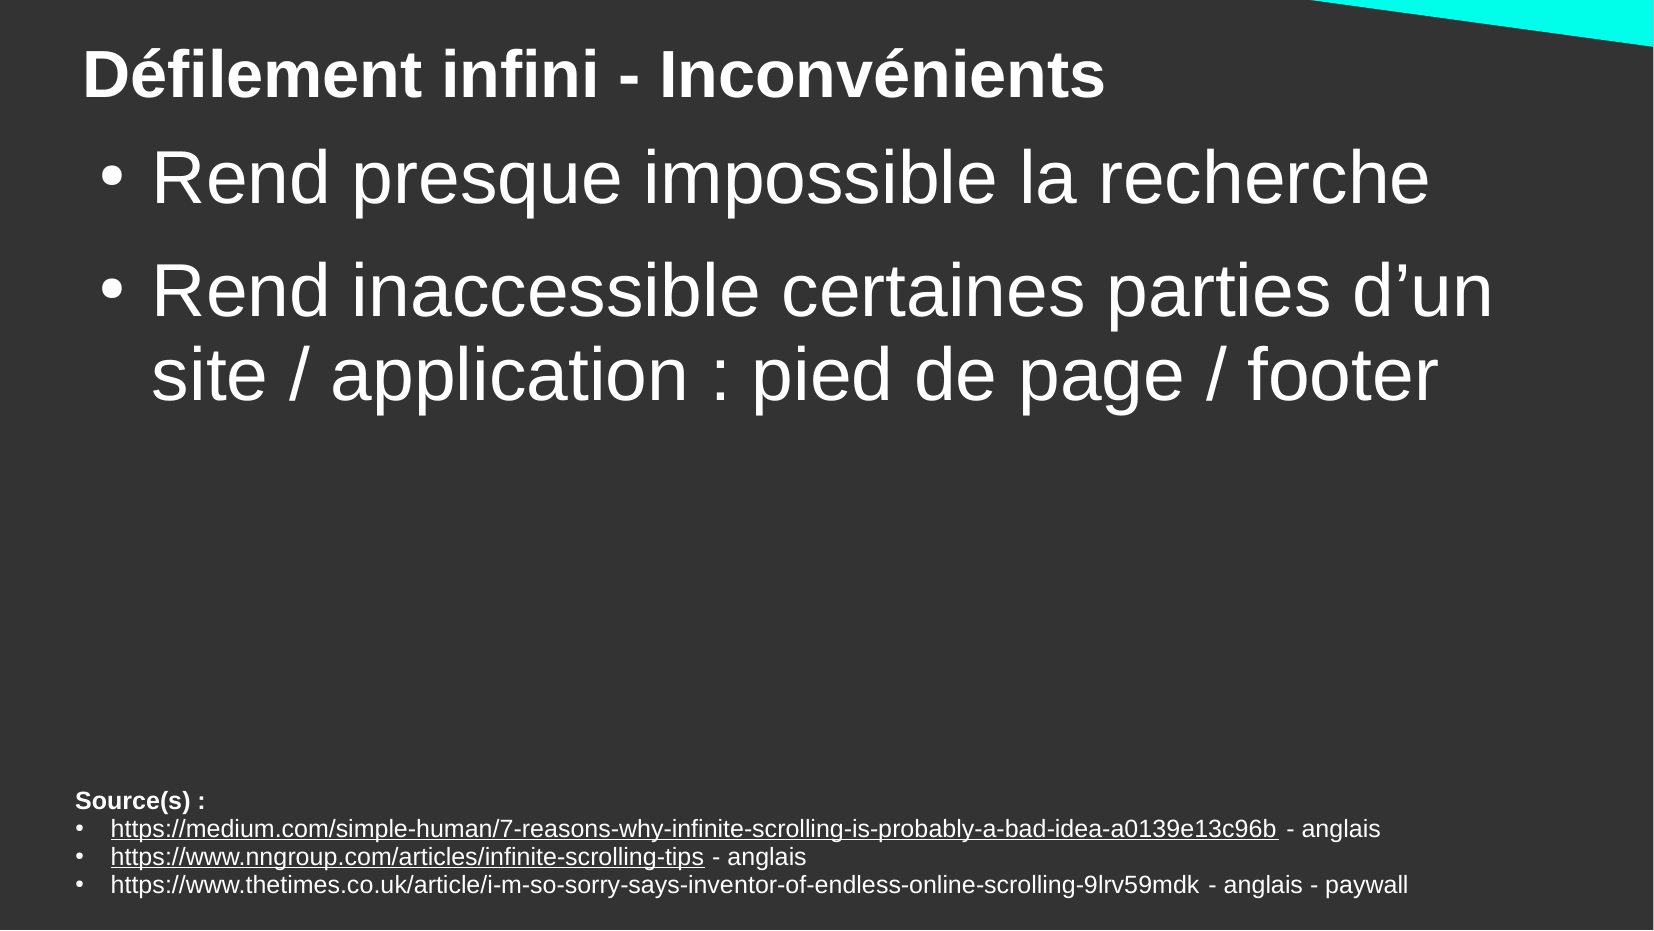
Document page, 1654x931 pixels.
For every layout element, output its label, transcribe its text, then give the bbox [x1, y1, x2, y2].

text_box Source(s) : https://medium.com/simple-human/7-reasons-why-infinite-scrolling-is-probably-a-bad-idea-a0139e13c96b - anglais https://www.nngroup.com/articles/infinite-scrolling-tips - anglais https://www.thetimes.co.uk/article/i-m-so-sorry-says-inventor-of-endless-online-scrolling-9lrv59mdk - anglais - paywall [60, 779, 1546, 931]
list Rend presque impossible la recherche Rend inaccessible certaines parties d’un site / application : pied de page / footer [80, 135, 1620, 709]
title Défilement infini - Inconvénients [82, 37, 1571, 114]
text_box [1310, 0, 1654, 47]
